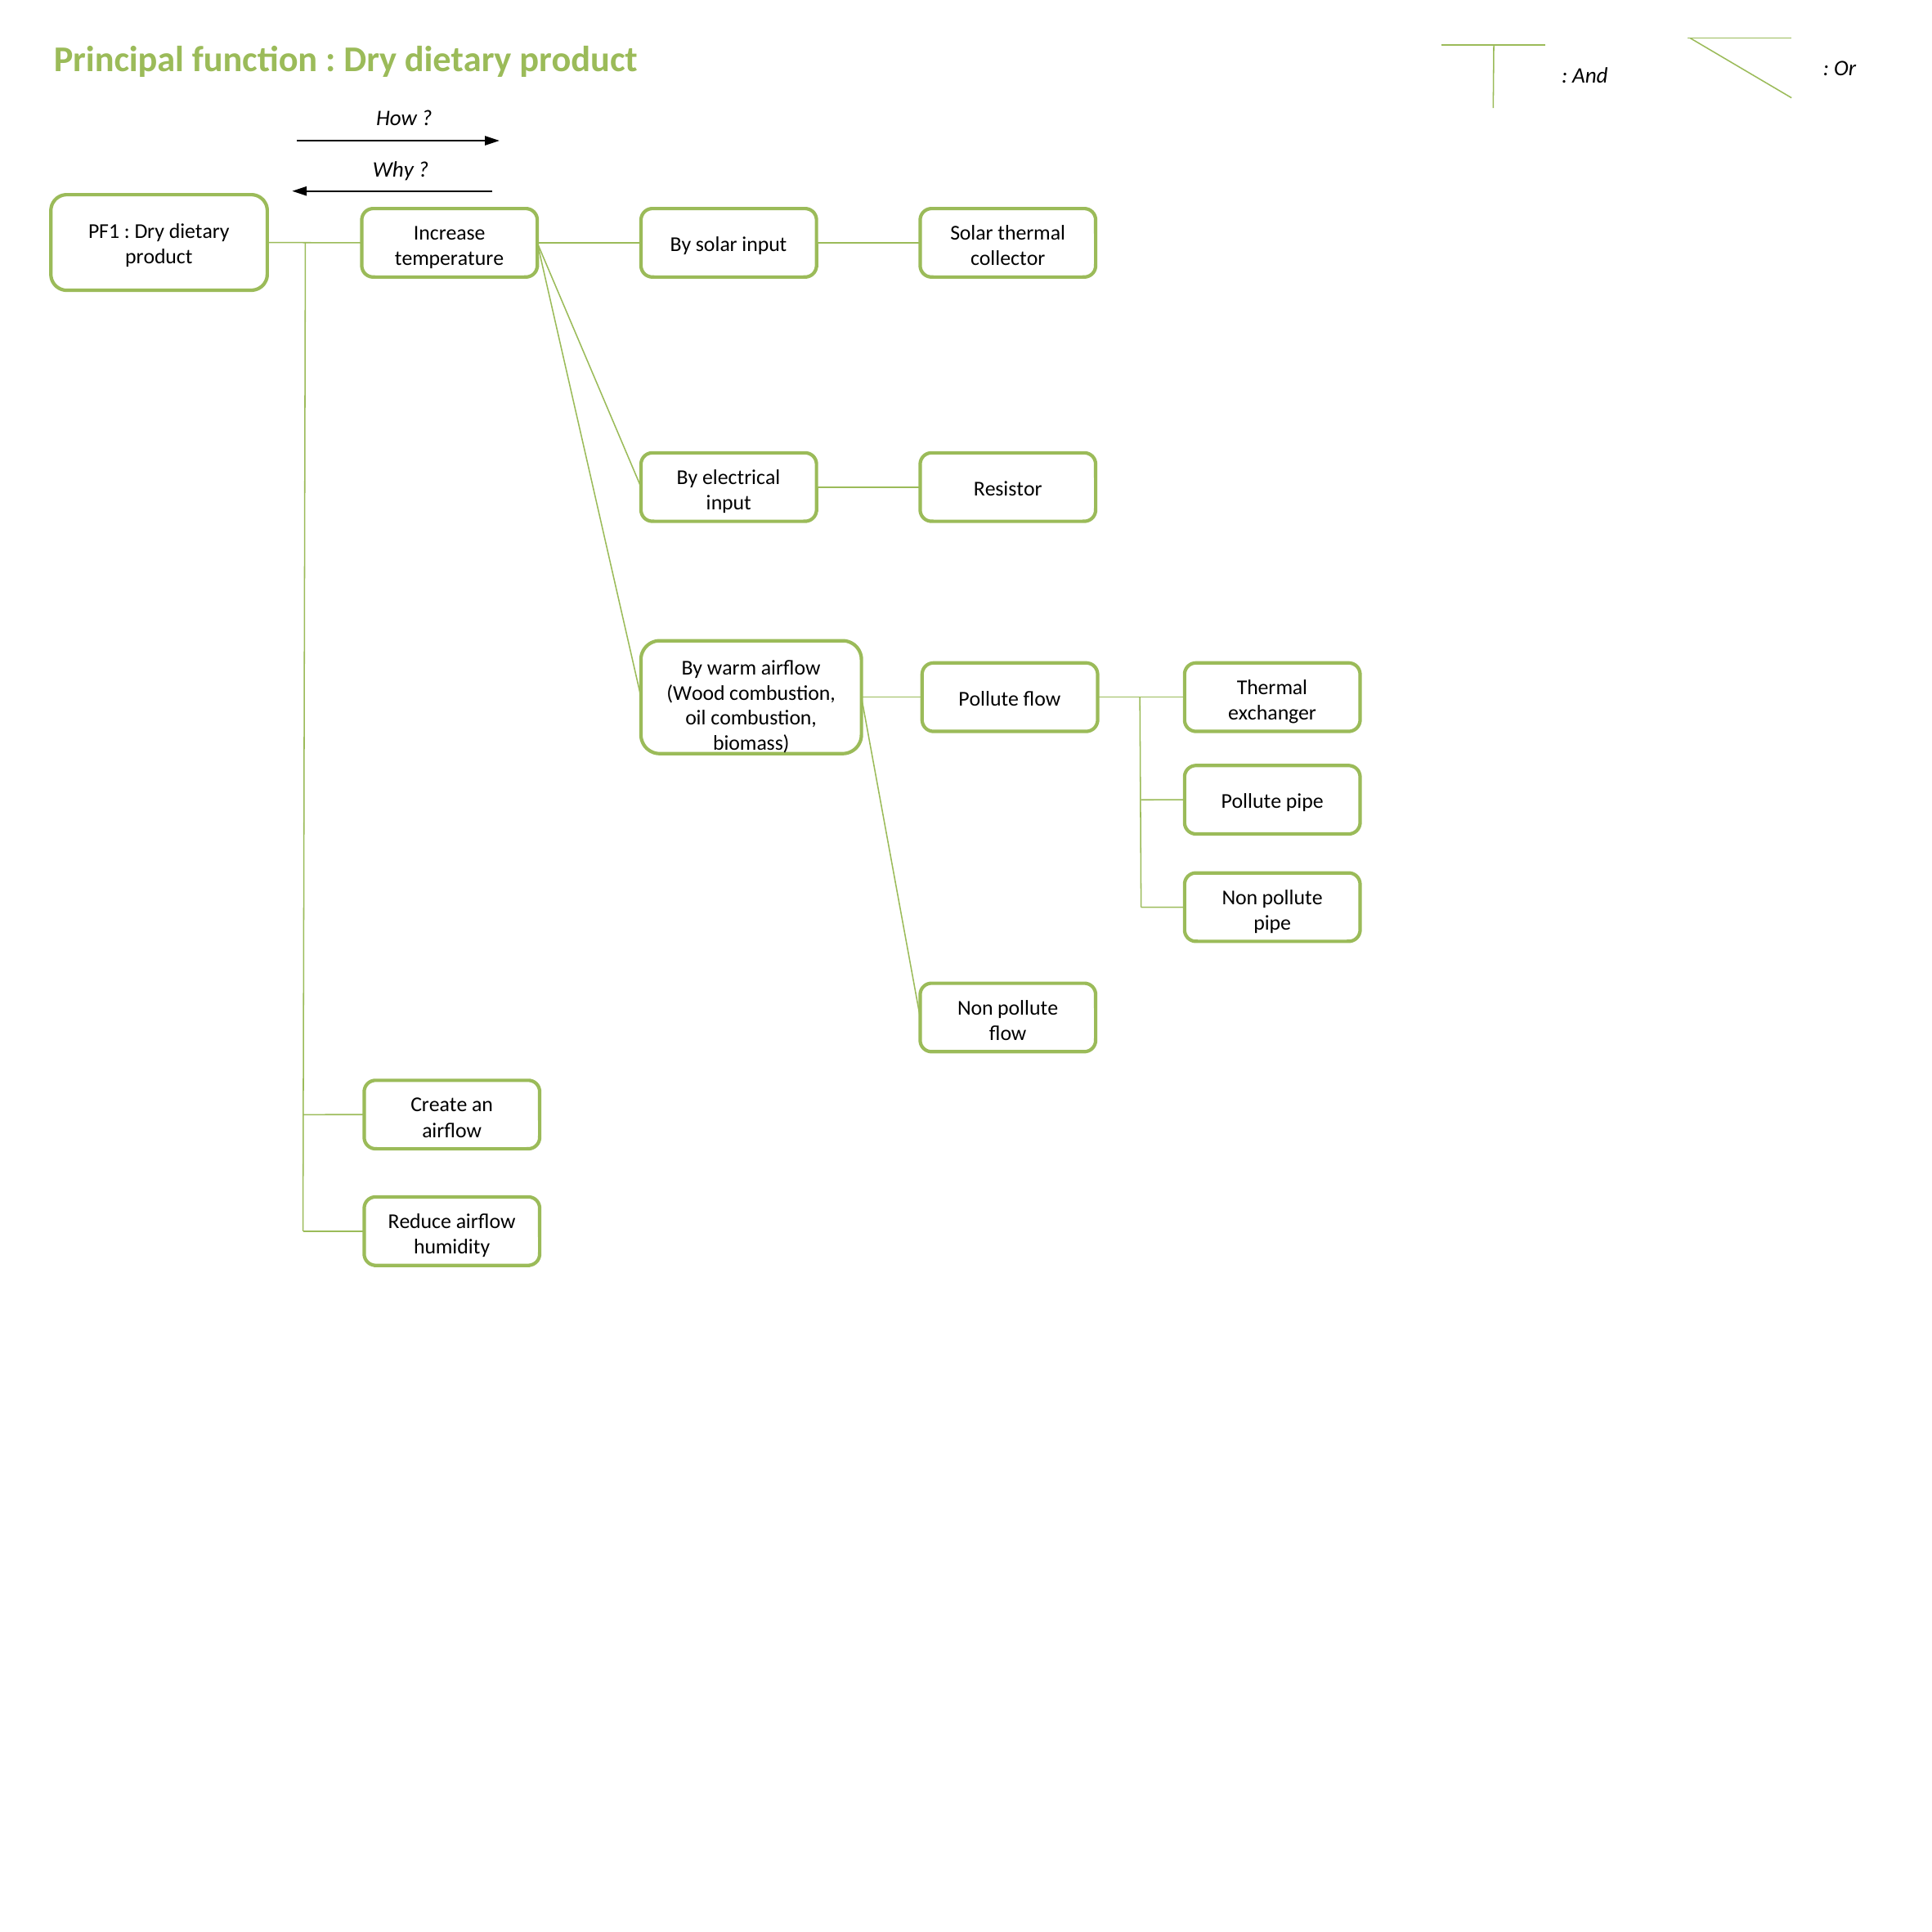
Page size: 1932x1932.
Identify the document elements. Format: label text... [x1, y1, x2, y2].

text_box Why ? [358, 147, 500, 189]
text_box Principal function : Dry dietary product [39, 28, 678, 87]
text_box Reduce airflow humidity [364, 1196, 540, 1266]
text_box By electrical input [641, 452, 817, 522]
text_box Non pollute flow [920, 983, 1096, 1052]
text_box PF1 : Dry dietary product [51, 195, 267, 291]
text_box Increase temperature [361, 208, 538, 277]
text_box By solar input [641, 208, 817, 277]
text_box Create an airflow [364, 1080, 540, 1150]
text_box Thermal exchanger [1184, 662, 1360, 732]
text_box : Or [1809, 46, 1932, 88]
text_box By warm airflow (Wood combustion, oil combustion, biomass) [640, 640, 862, 754]
text_box Resistor [920, 452, 1096, 522]
text_box Pollute flow [921, 662, 1098, 732]
text_box Solar thermal collector [920, 208, 1096, 277]
text_box How ? [361, 96, 509, 137]
text_box Pollute pipe [1184, 765, 1360, 835]
text_box : And [1547, 53, 1688, 95]
text_box Non pollute pipe [1184, 872, 1360, 942]
